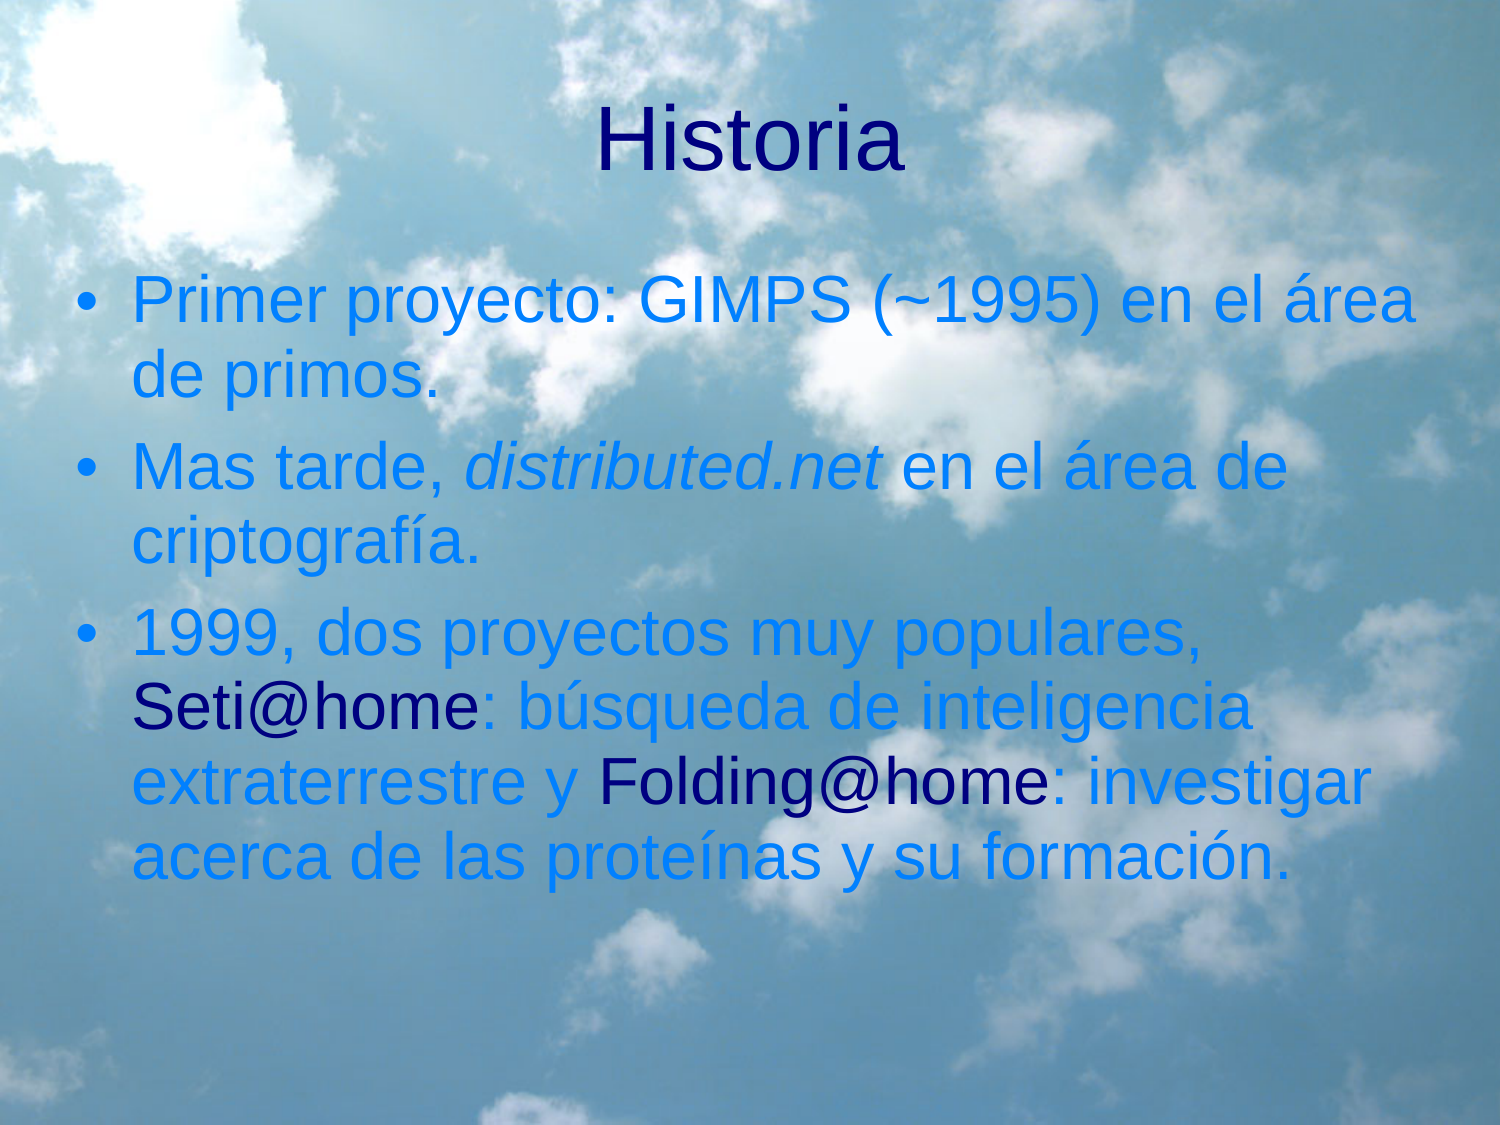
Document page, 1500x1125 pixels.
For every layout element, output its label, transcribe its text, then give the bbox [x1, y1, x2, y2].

title Historia [75, 52, 1426, 226]
list Primer proyecto: GIMPS (~1995) en el área de primos. Mas tarde, distributed.net en el área de criptografía. 1999, dos proyectos muy populares, Seti@home: búsqueda de inteligencia extraterrestre y Folding@home: investigar acerca de las proteínas y su formación. [75, 262, 1426, 991]
picture [0, 0, 1500, 1125]
